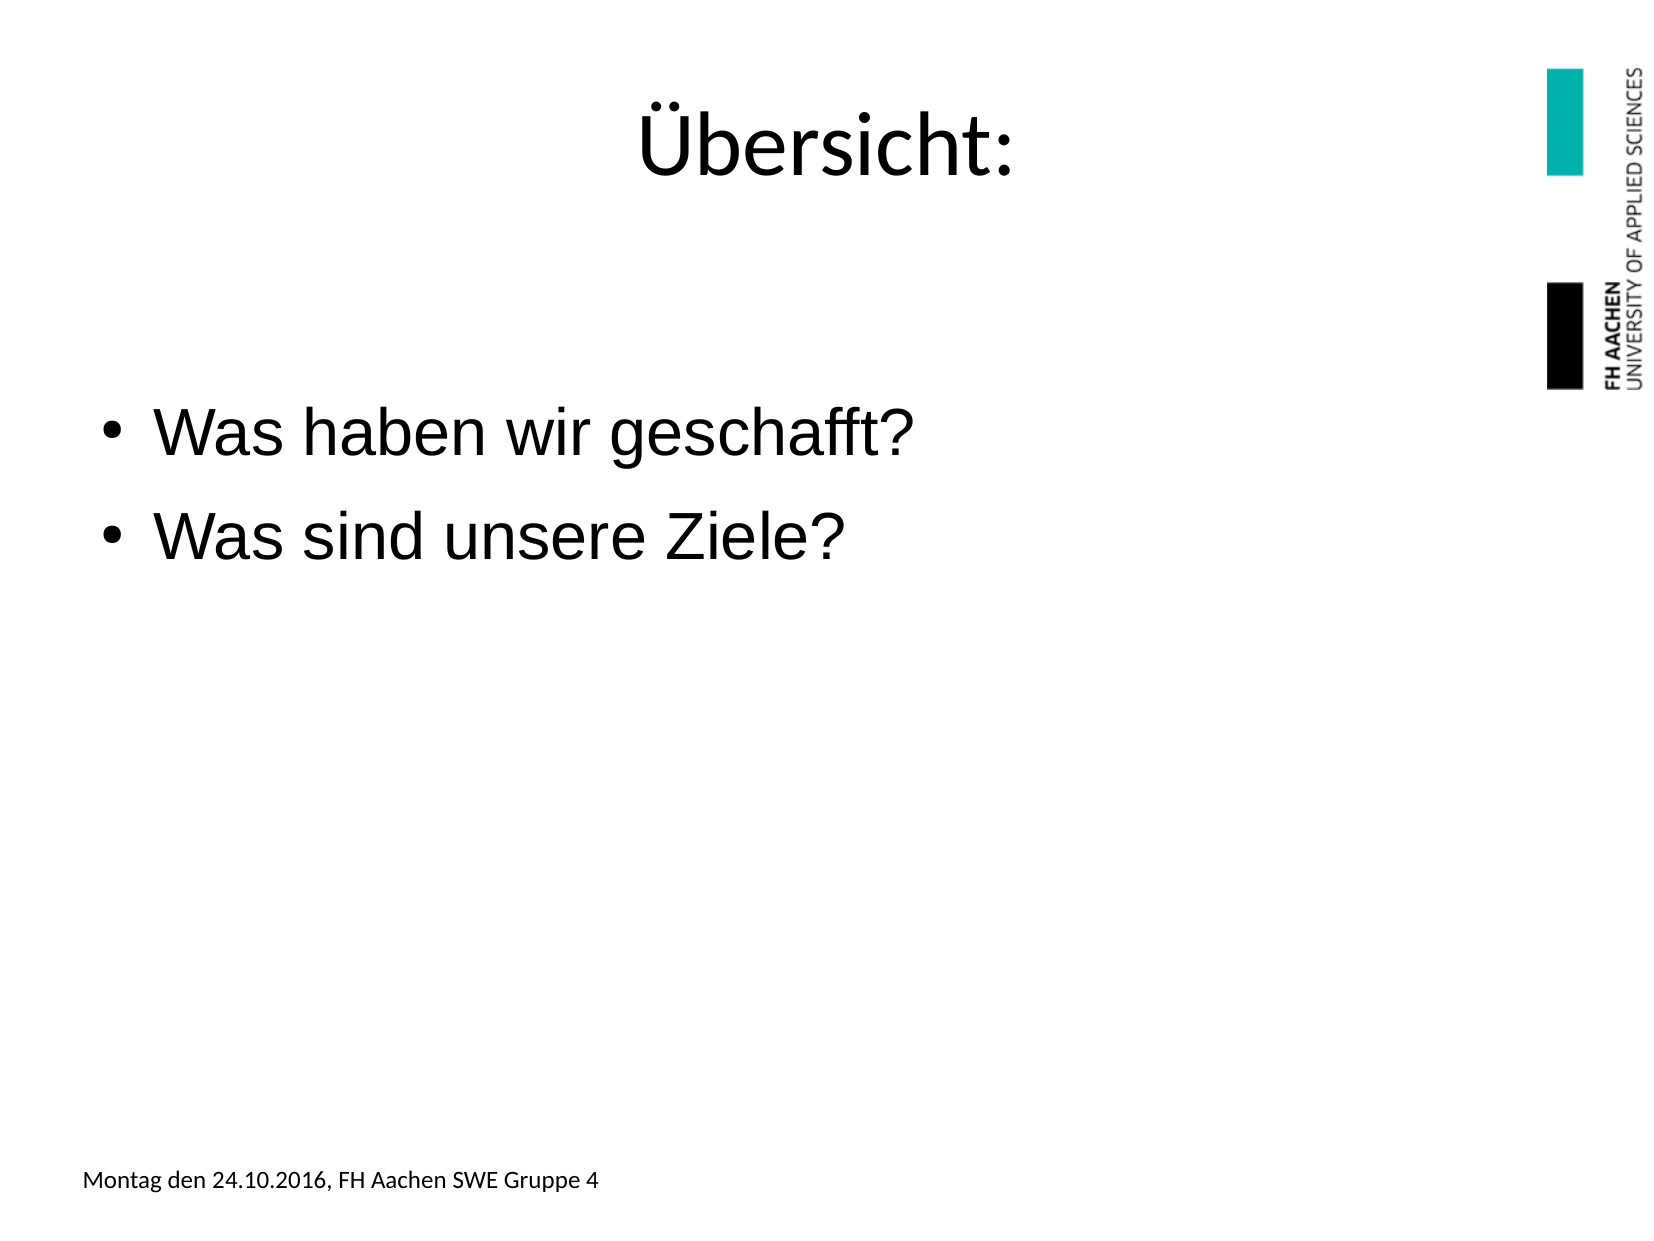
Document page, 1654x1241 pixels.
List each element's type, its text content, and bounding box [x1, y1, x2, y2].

title Übersicht: [82, 49, 1571, 257]
list Was haben wir geschafft? Was sind unsere Ziele? [82, 290, 1571, 1010]
picture [1547, 68, 1643, 390]
